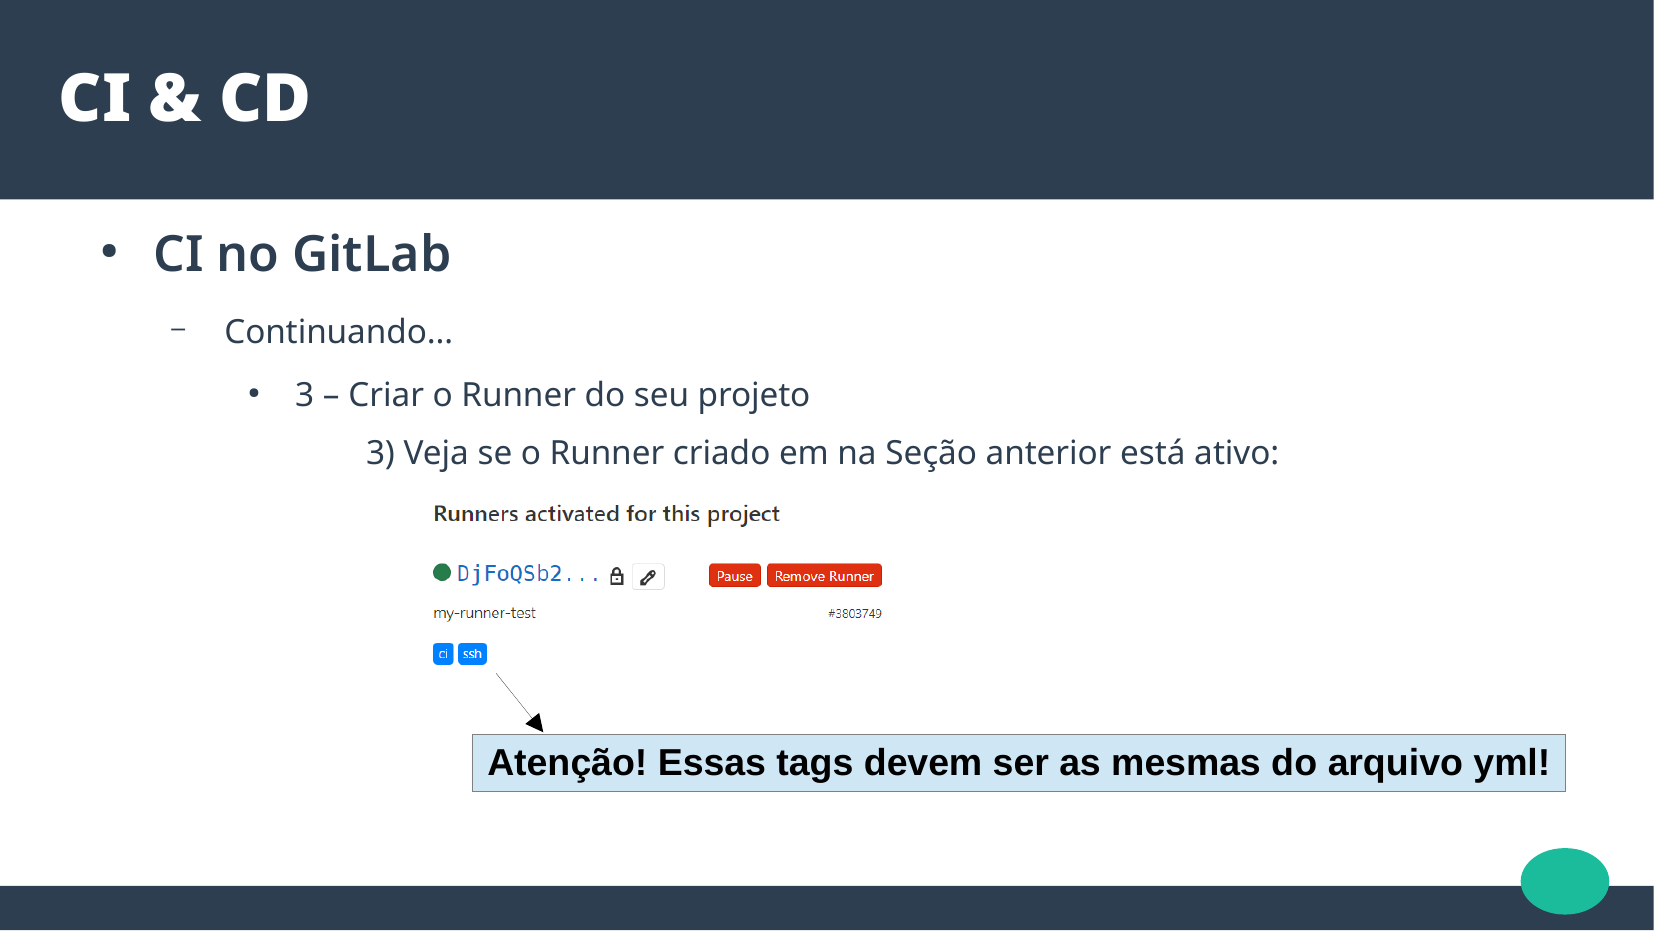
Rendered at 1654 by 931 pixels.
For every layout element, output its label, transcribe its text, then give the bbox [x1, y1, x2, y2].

list CI no GitLab Continuando… 3 – Criar o Runner do seu projeto 3) Veja se o Runner criado em na Seção anterior está ativo: [82, 217, 1571, 758]
picture [396, 484, 898, 694]
text_box Atenção! Essas tags devem ser as mesmas do arquivo yml! [472, 734, 1566, 792]
title CI & CD [59, 37, 1595, 156]
